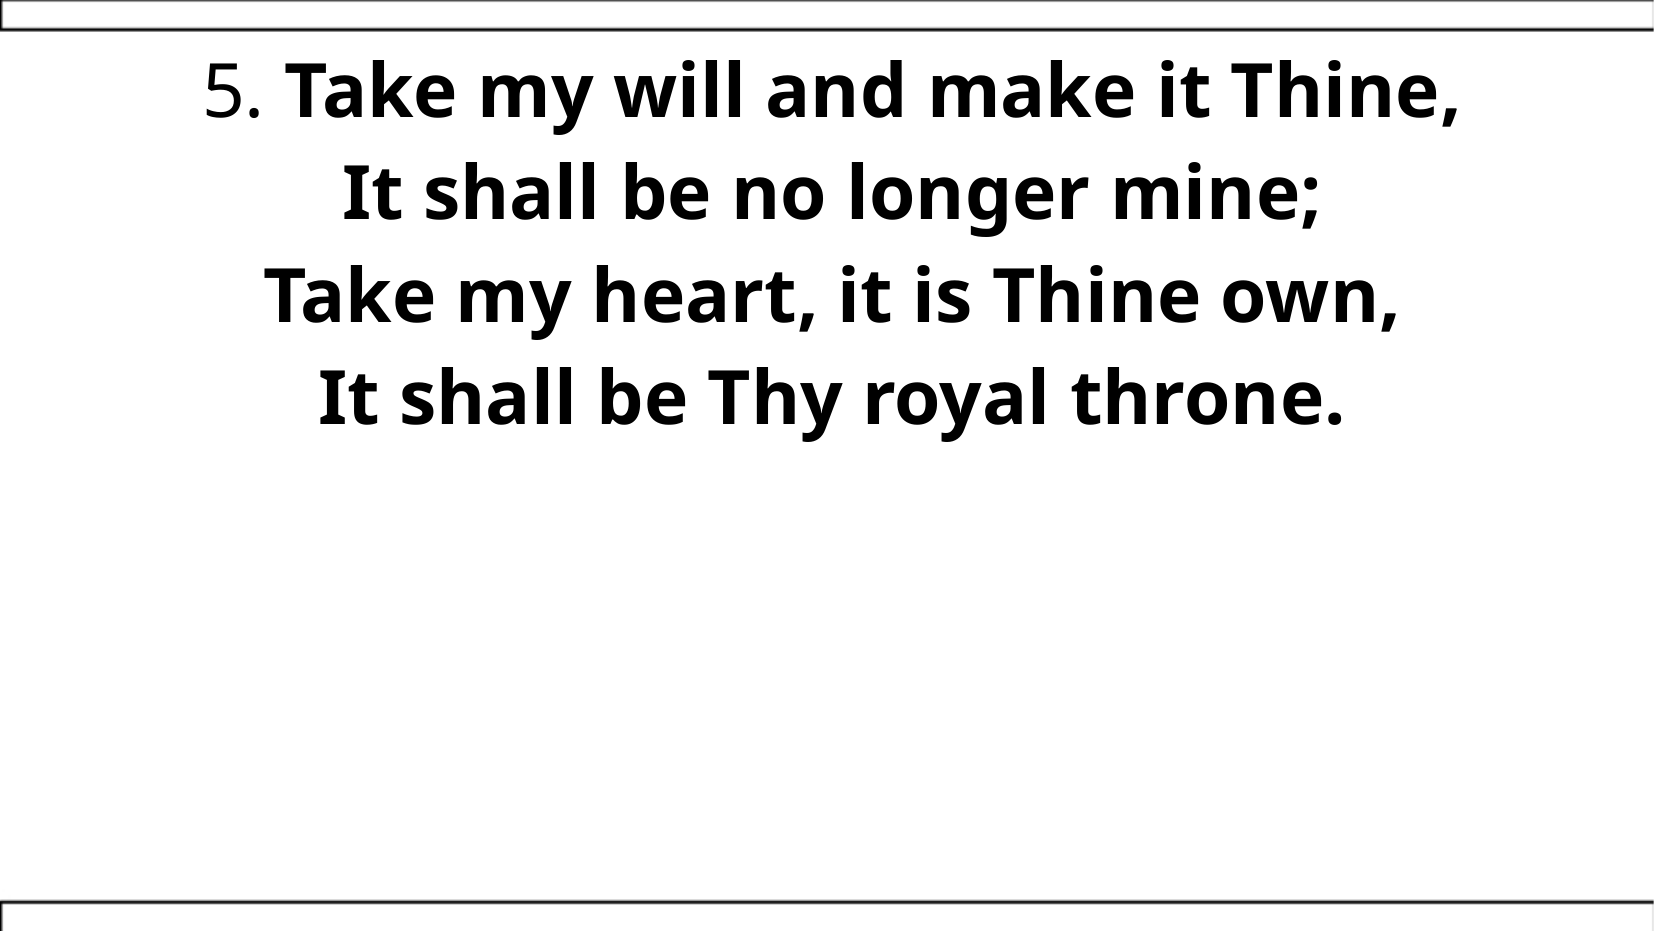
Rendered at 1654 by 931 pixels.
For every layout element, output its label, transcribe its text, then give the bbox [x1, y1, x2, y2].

text_box 5. Take my will and make it Thine, It shall be no longer mine; Take my heart, it is Thine own, It shall be Thy royal throne. [90, 30, 1576, 445]
picture [0, 0, 1654, 931]
